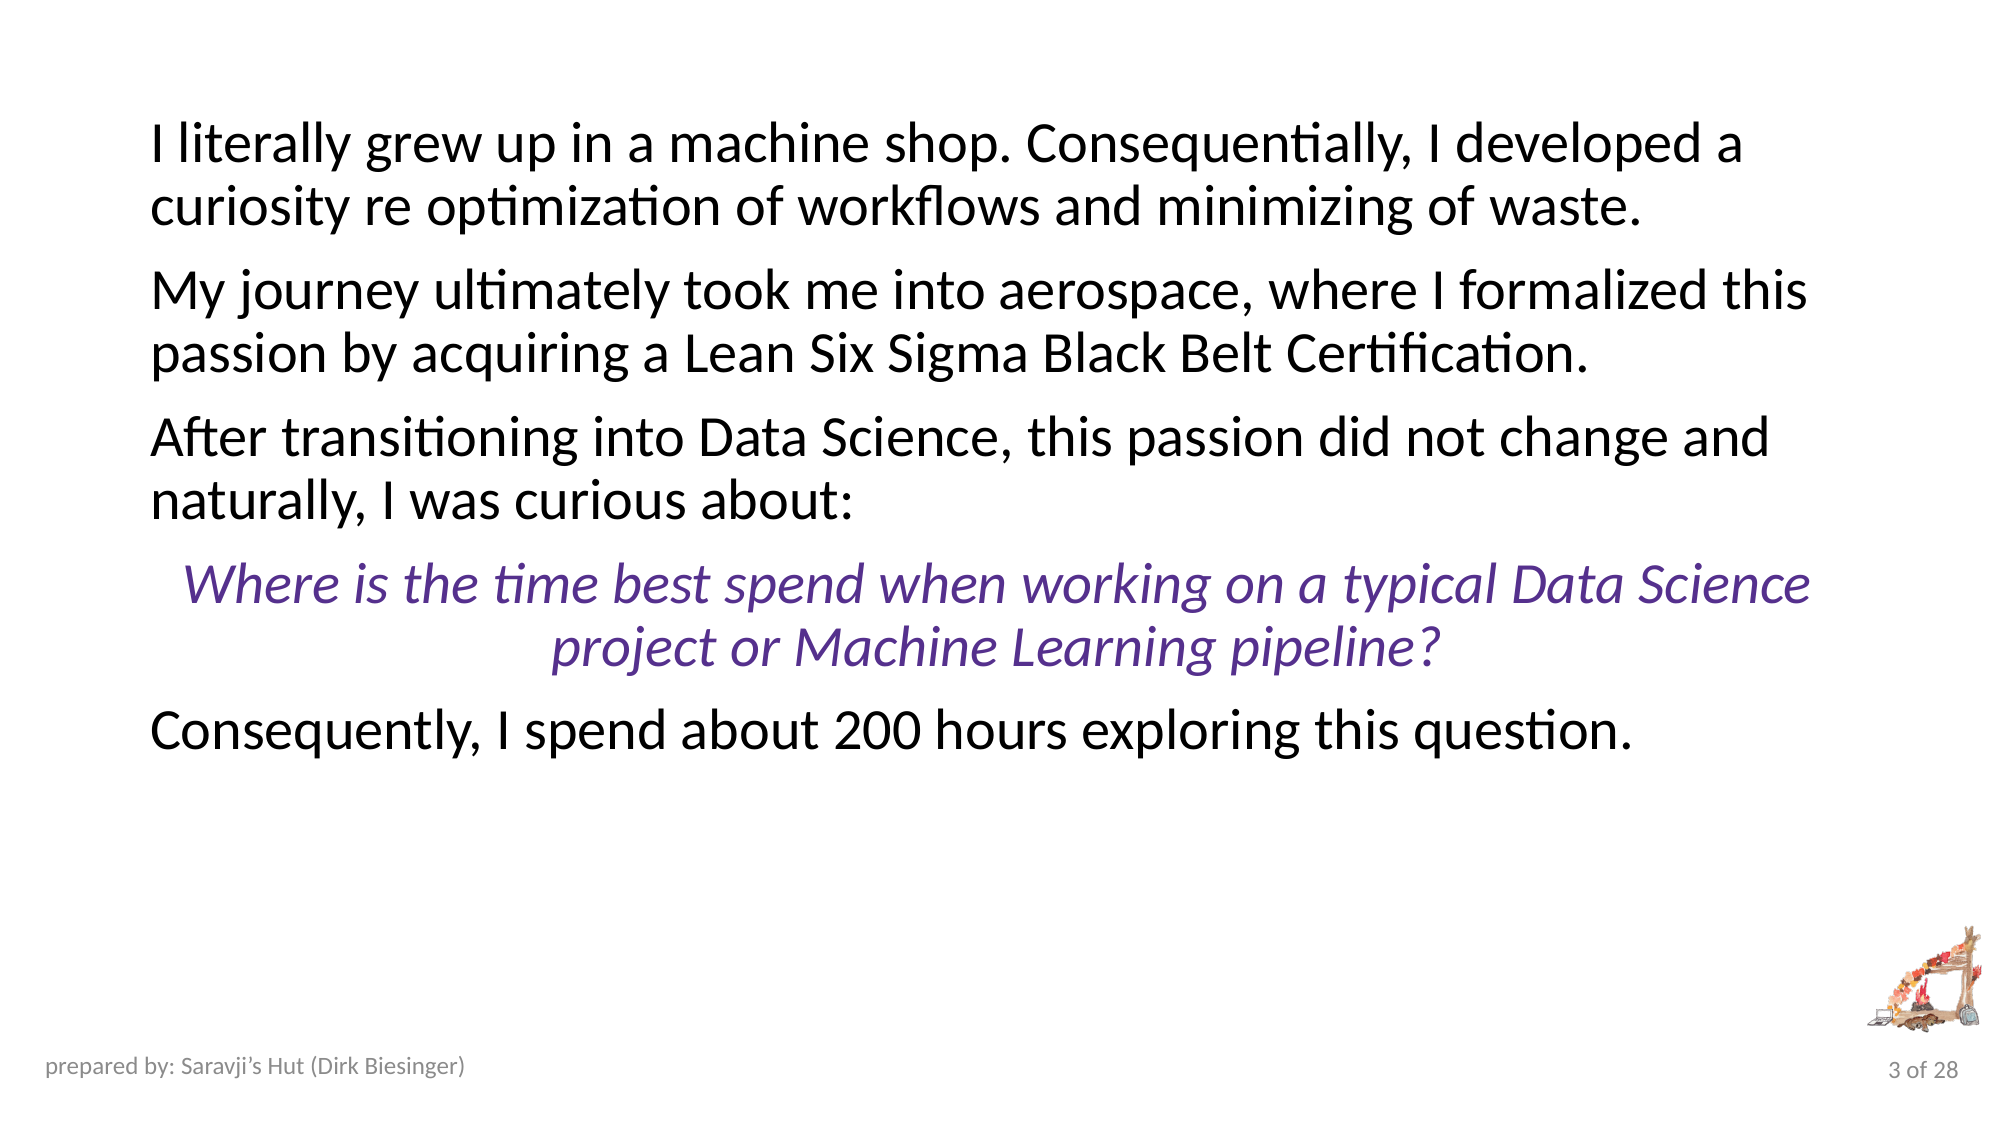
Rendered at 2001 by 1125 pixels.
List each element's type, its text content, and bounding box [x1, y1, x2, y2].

list I literally grew up in a machine shop. Consequentially, I developed a curiosity re optimization of workflows and minimizing of waste. My journey ultimately took me into aerospace, where I formalized this passion by acquiring a Lean Six Sigma Black Belt Certification. After transitioning into Data Science, this passion did not change and naturally, I was curious about: Where is the time best spend when working on a typical Data Science project or Machine Learning pipeline? Consequently, I spend about 200 hours exploring this question. [135, 104, 1861, 849]
picture [1853, 908, 1996, 1050]
